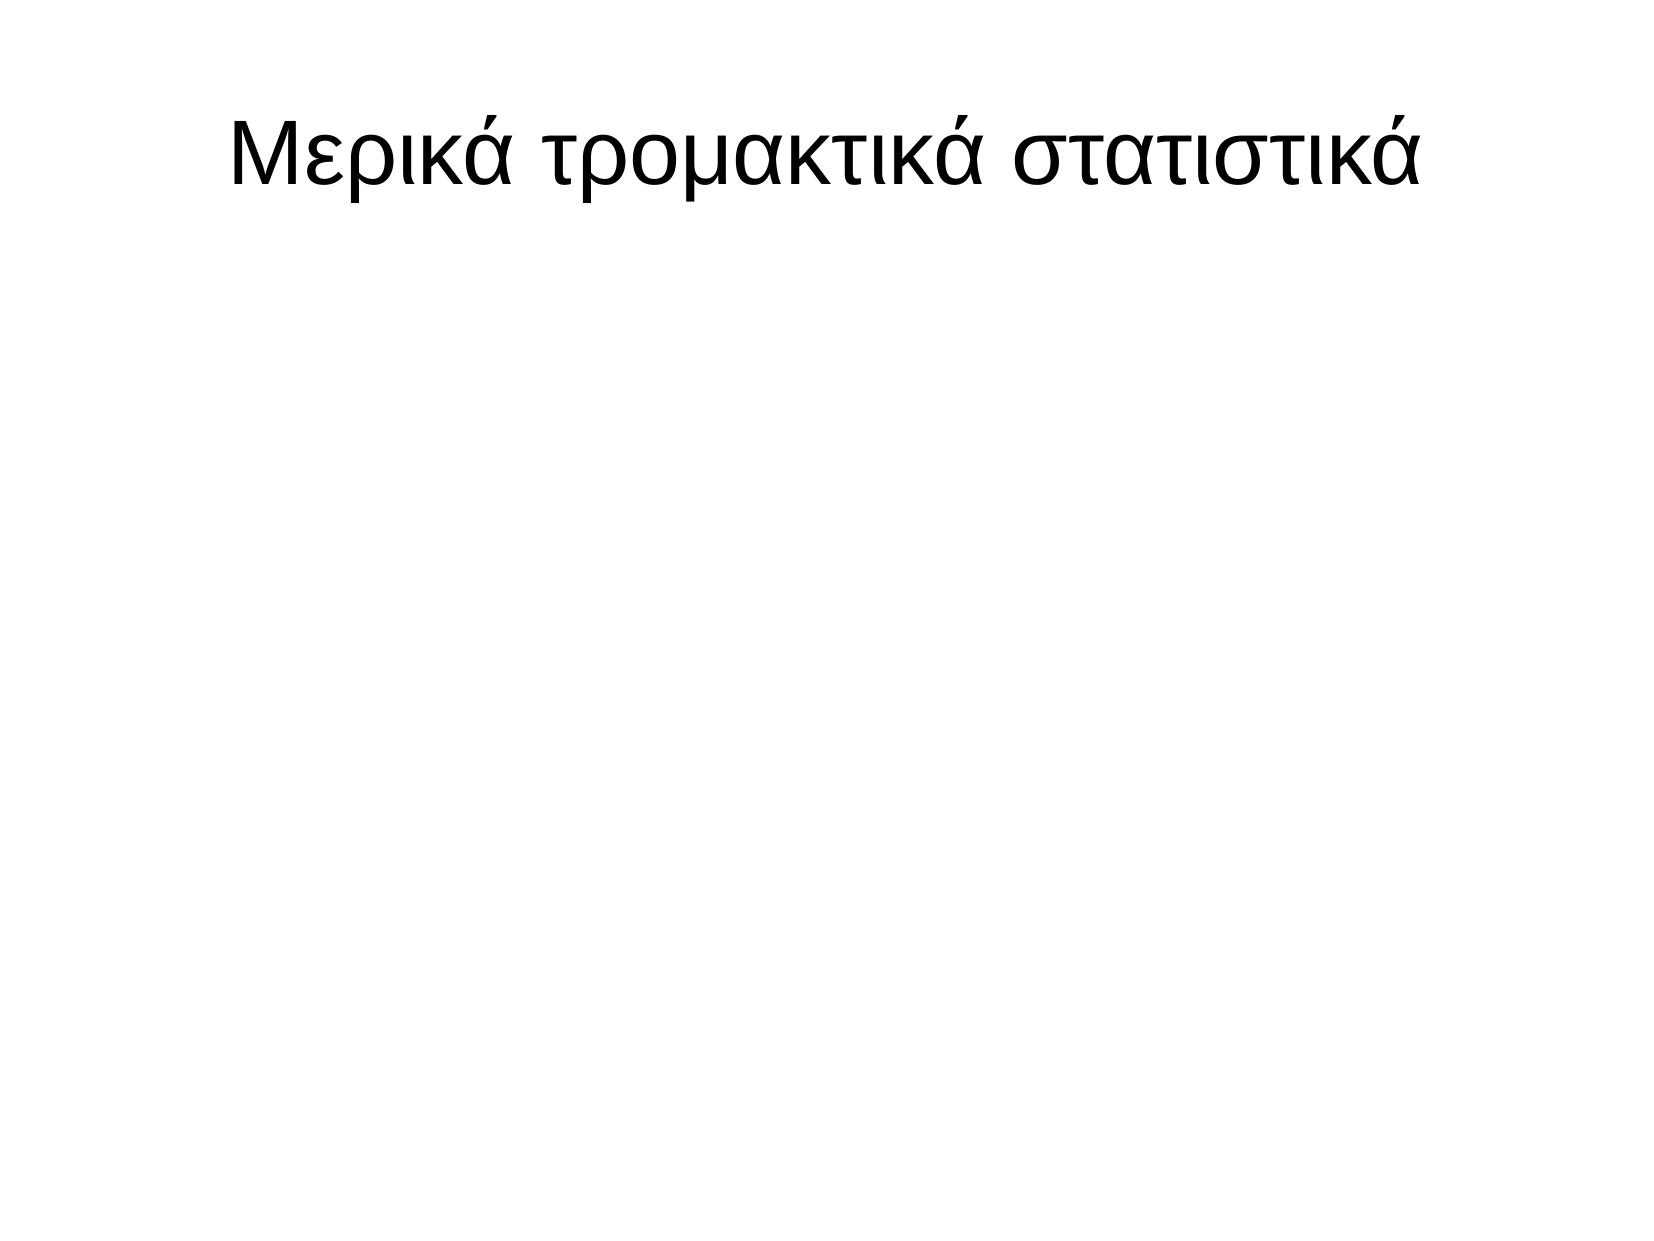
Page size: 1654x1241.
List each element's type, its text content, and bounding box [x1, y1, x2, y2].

title Μερικά τρομακτικά στατιστικά [82, 49, 1571, 257]
